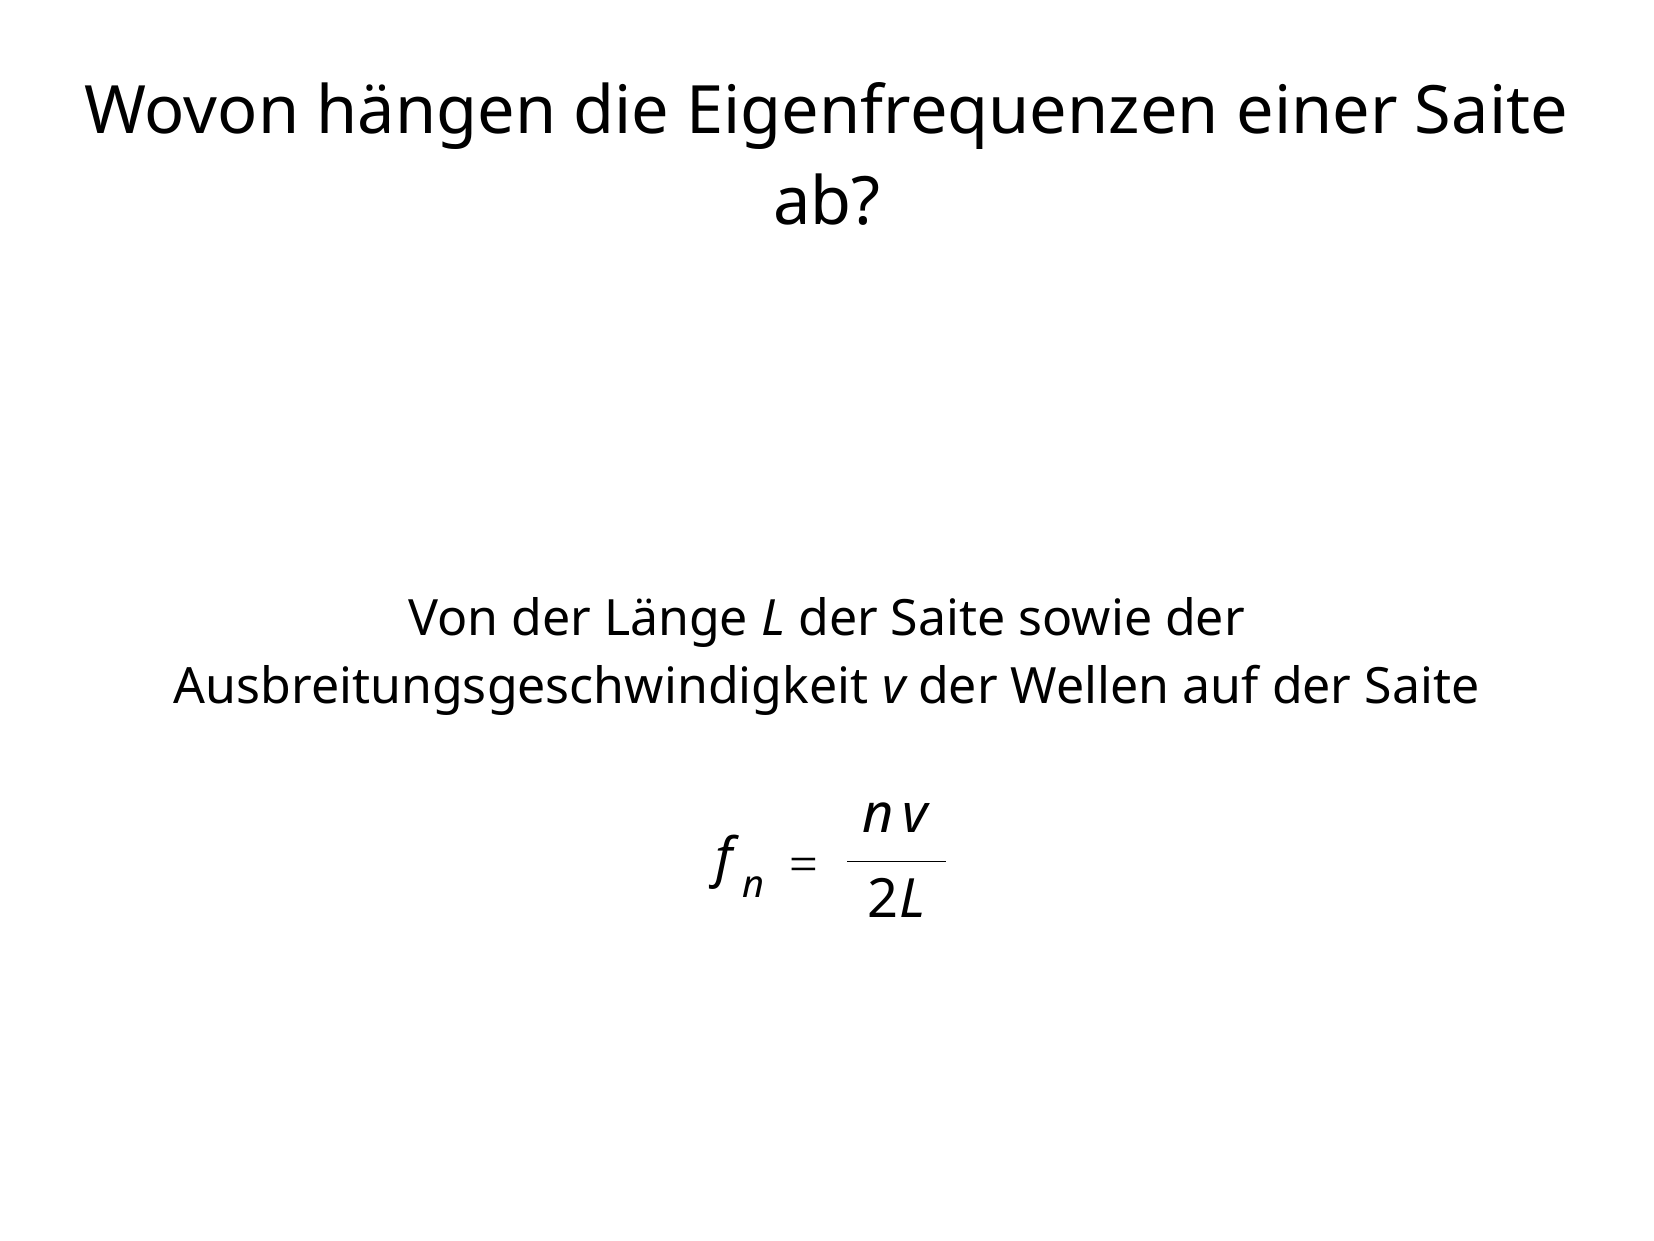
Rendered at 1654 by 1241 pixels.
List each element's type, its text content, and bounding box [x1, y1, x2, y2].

subtitle Von der Länge L der Saite sowie der Ausbreitungsgeschwindigkeit v der Wellen auf der Saite [82, 290, 1571, 1010]
chart [698, 781, 956, 932]
title Wovon hängen die Eigenfrequenzen einer Saite ab? [82, 49, 1571, 257]
